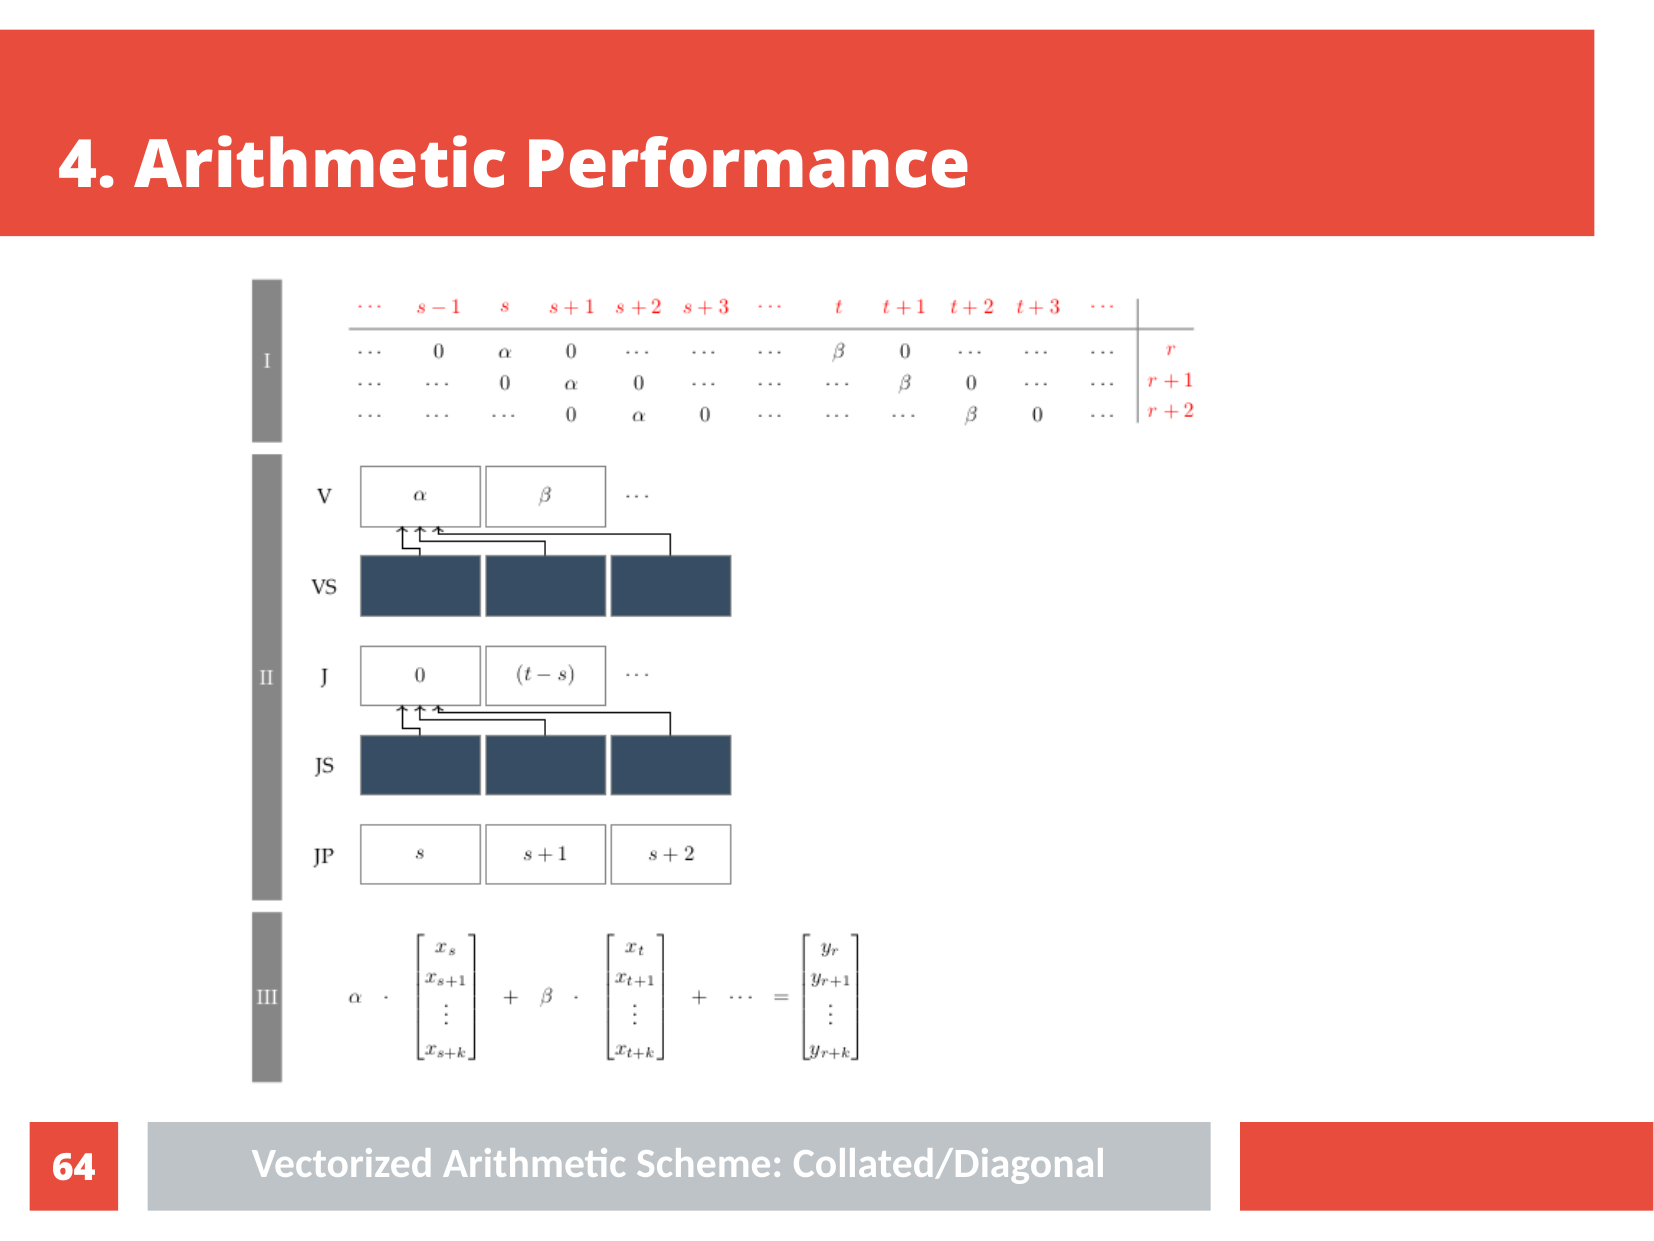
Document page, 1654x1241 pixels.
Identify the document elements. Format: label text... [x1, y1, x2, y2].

title 4. Arithmetic Performance [59, 59, 1595, 207]
text_box Vectorized Arithmetic Scheme: Collated/Diagonal [150, 1125, 1208, 1210]
picture [225, 250, 1247, 1096]
